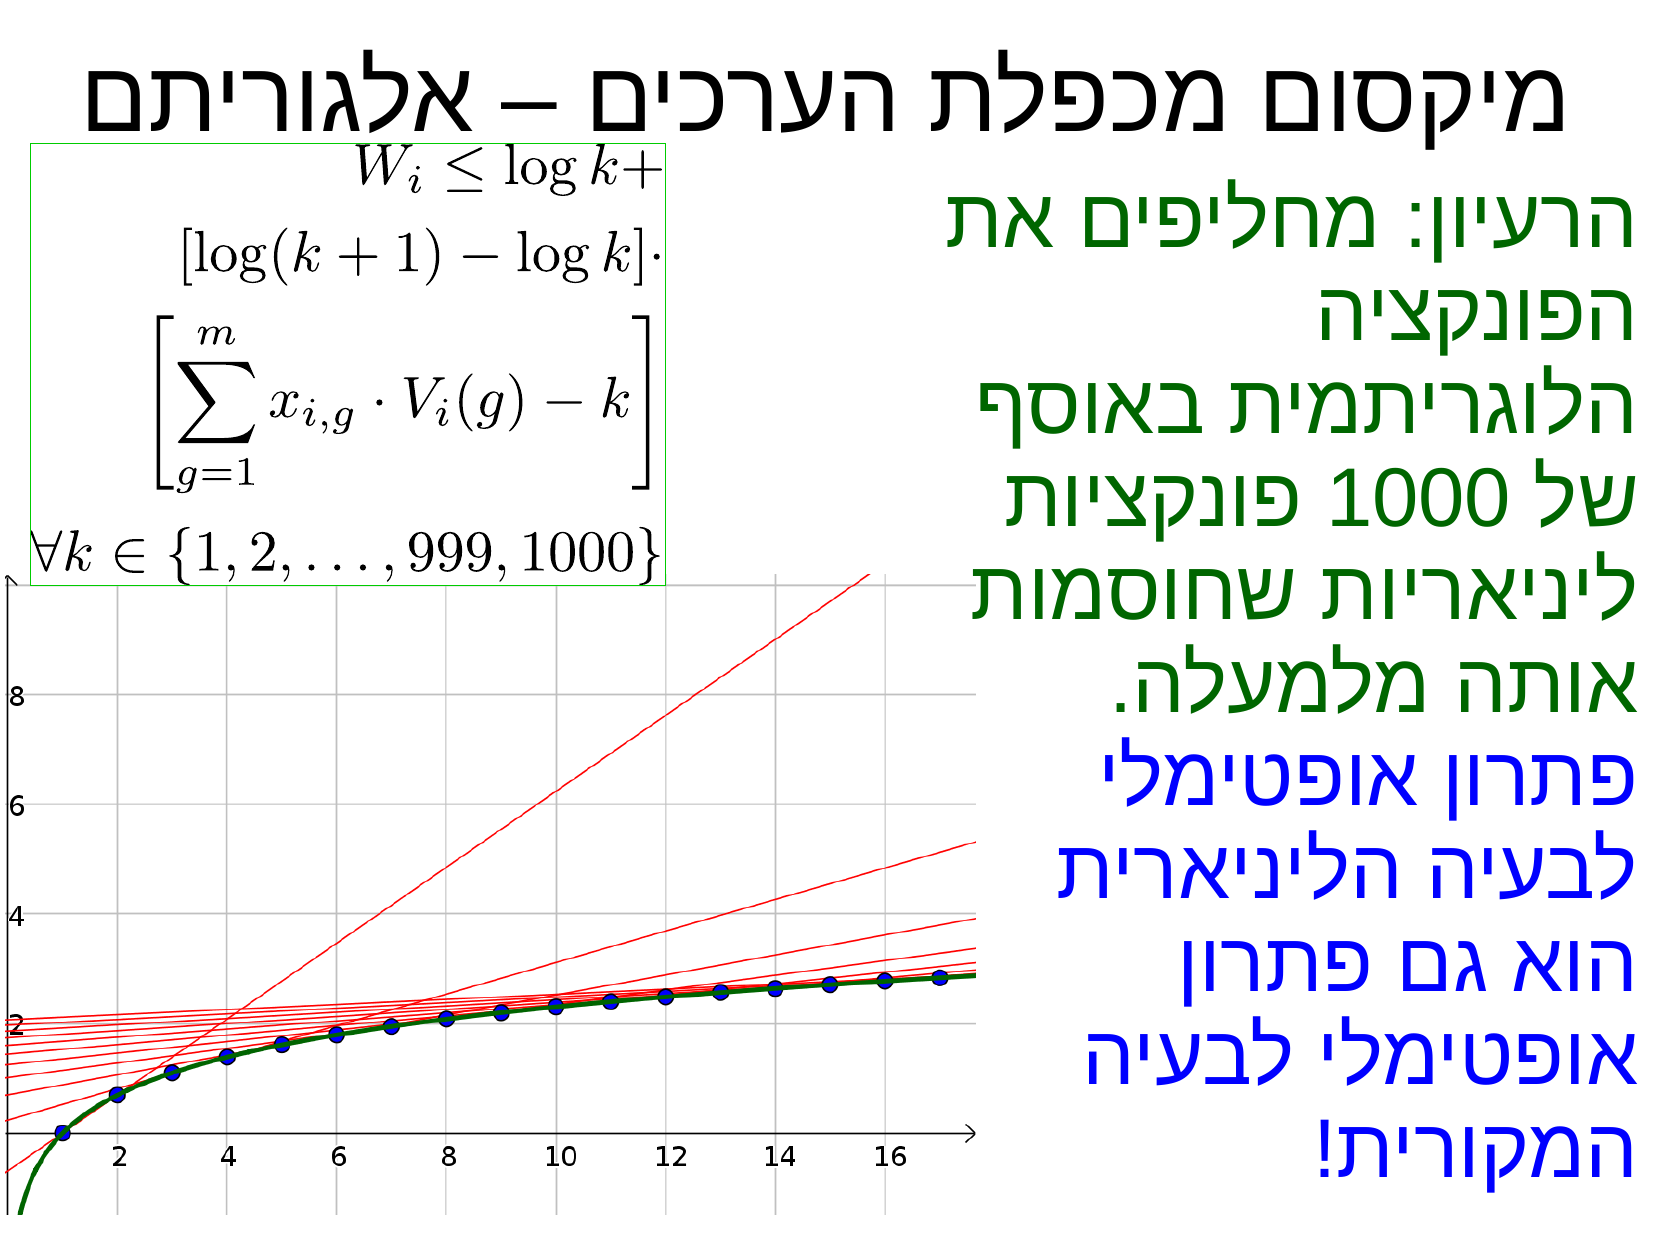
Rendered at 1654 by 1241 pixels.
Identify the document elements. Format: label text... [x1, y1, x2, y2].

text_box הרעיון: מחליפים את הפונקציה הלוגריתמית באוסף של 1000 פונקציות ליניאריות שחוסמות אותה מלמעלה. פתרון אופטימלי לבעיה הליניארית הוא גם פתרון אופטימלי לבעיה המקורית! [915, 165, 1654, 1241]
picture [5, 143, 915, 1216]
title מיקסום מכפלת הערכים – אלגוריתם [0, 28, 1654, 166]
